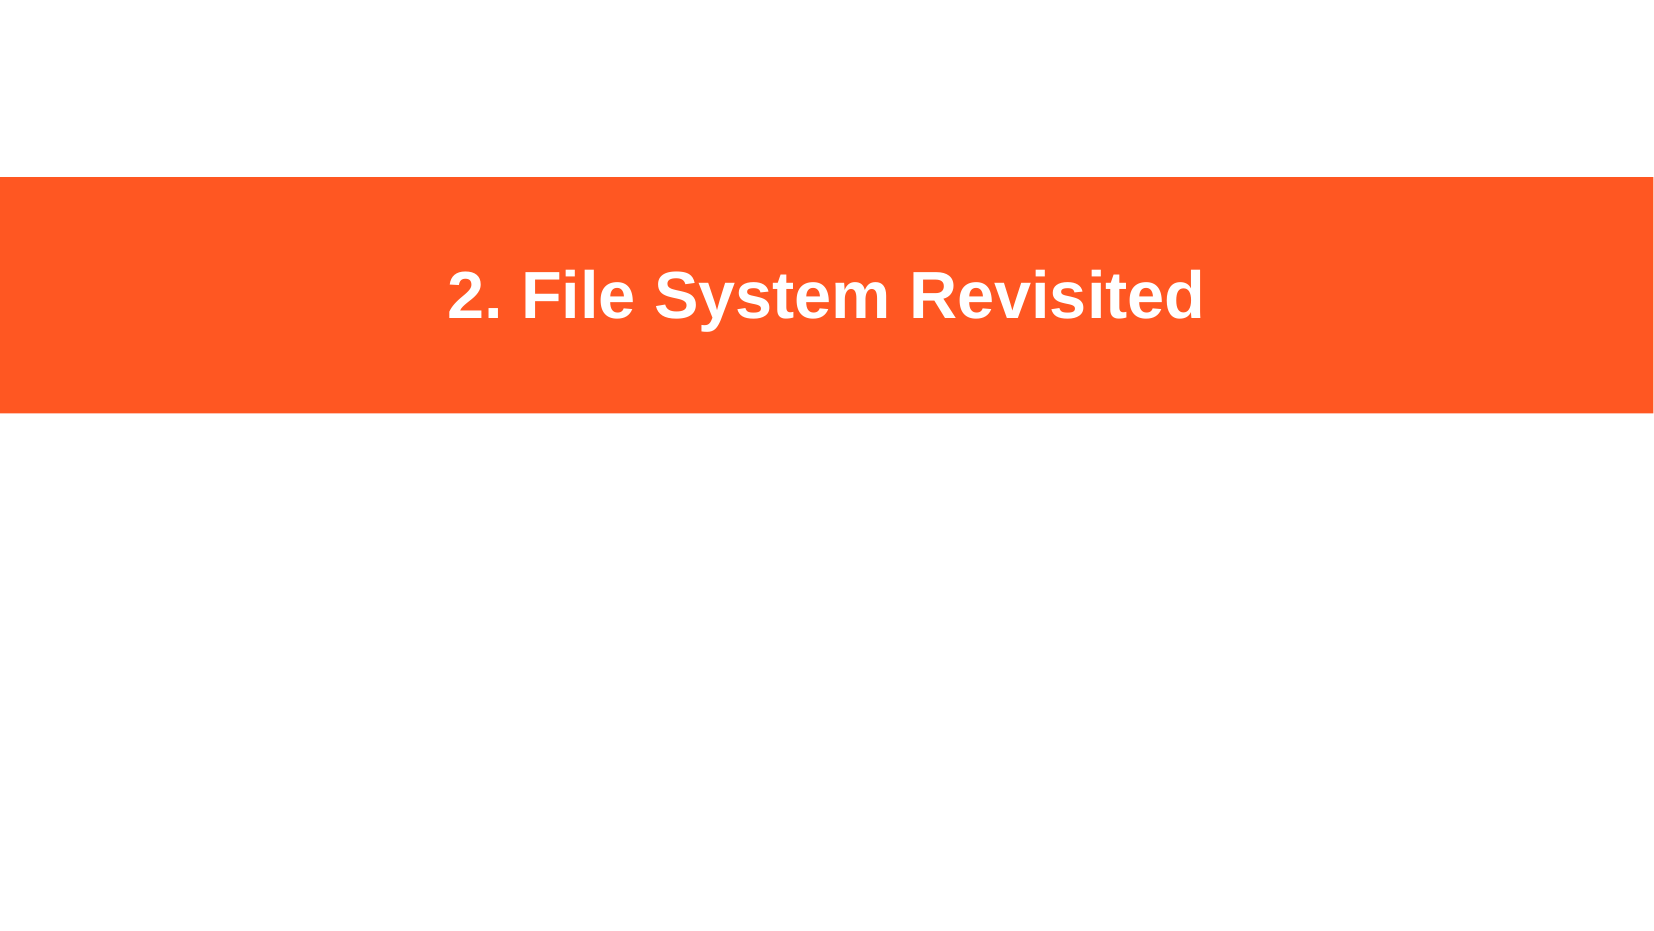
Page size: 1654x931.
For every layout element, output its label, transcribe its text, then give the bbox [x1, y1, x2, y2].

title 2. File System Revisited [0, 177, 1654, 414]
